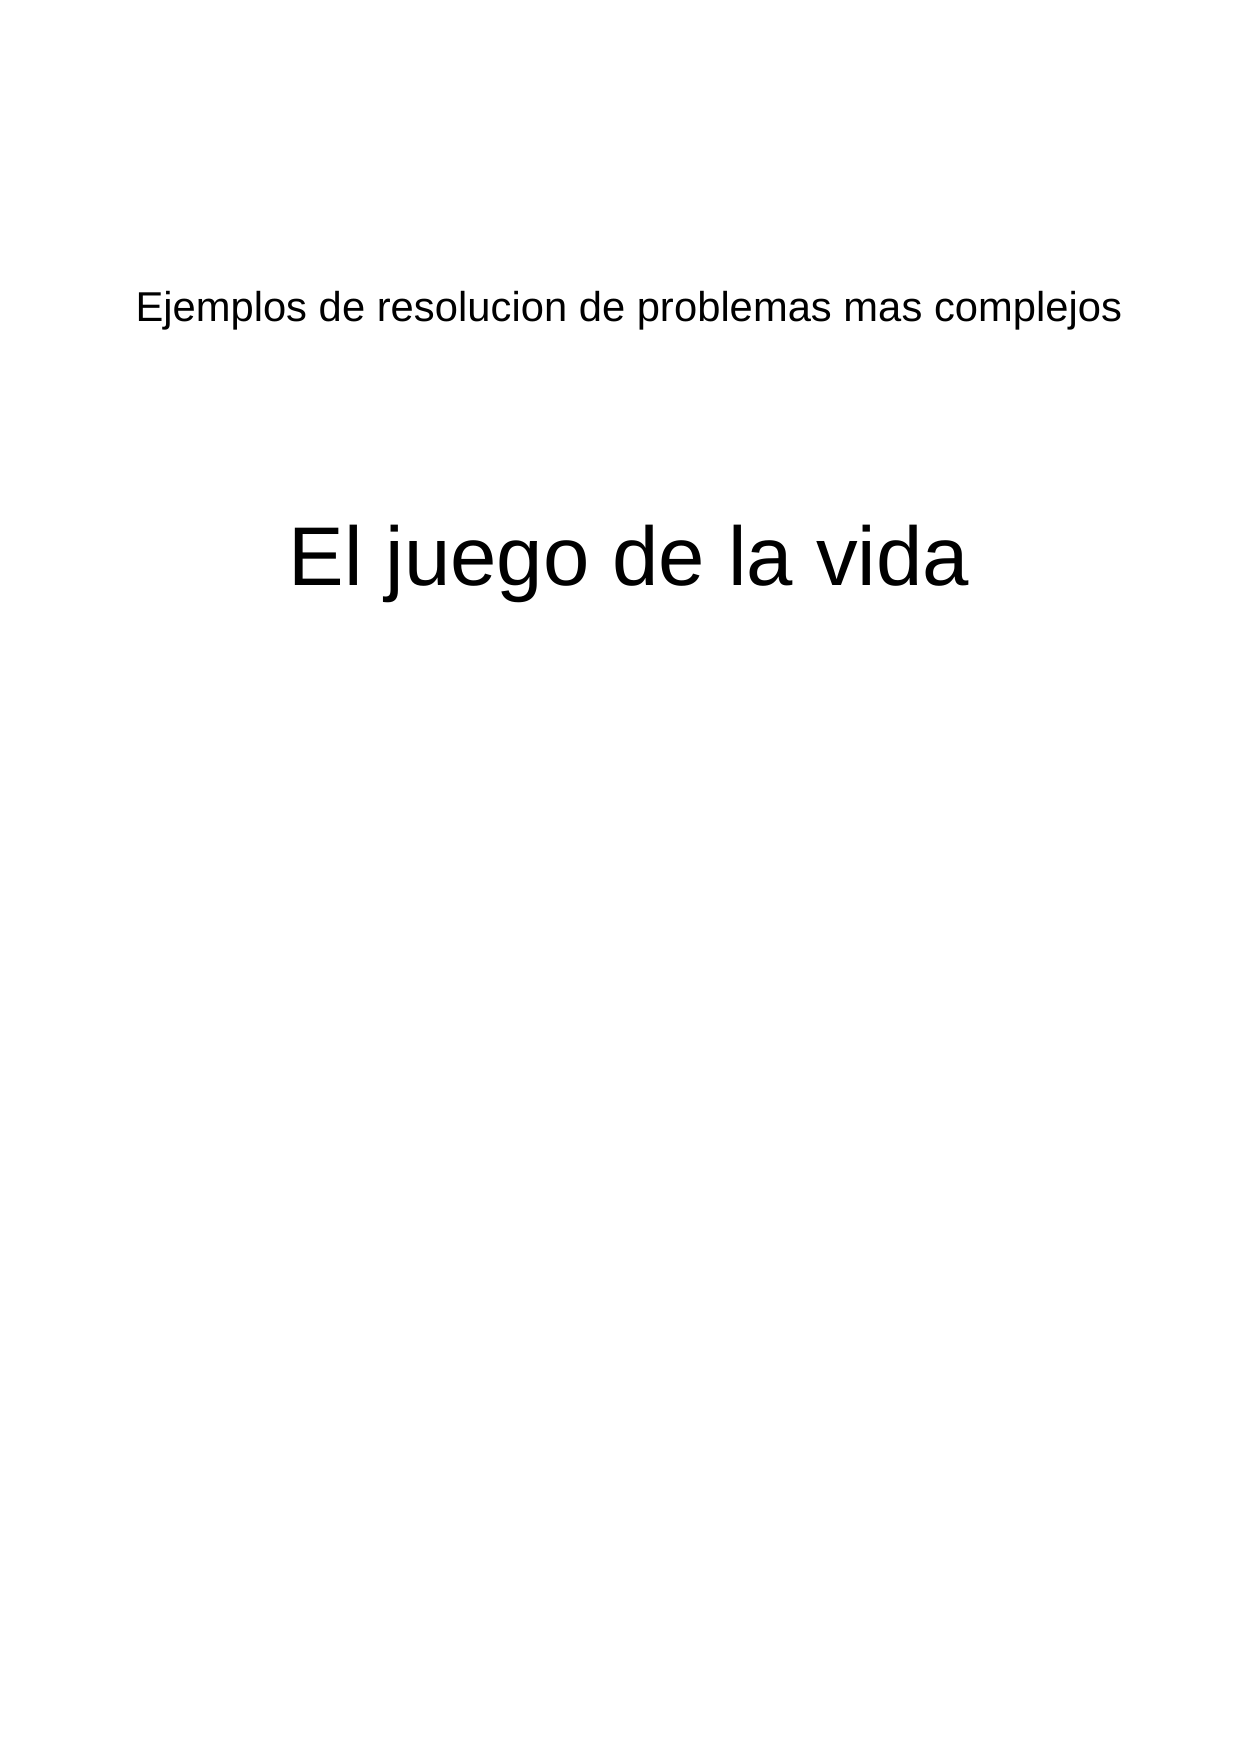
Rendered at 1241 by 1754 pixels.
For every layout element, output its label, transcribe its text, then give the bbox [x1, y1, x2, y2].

title Ejemplos de resolucion de problemas mas complejos El juego de la vida [124, 283, 1134, 604]
